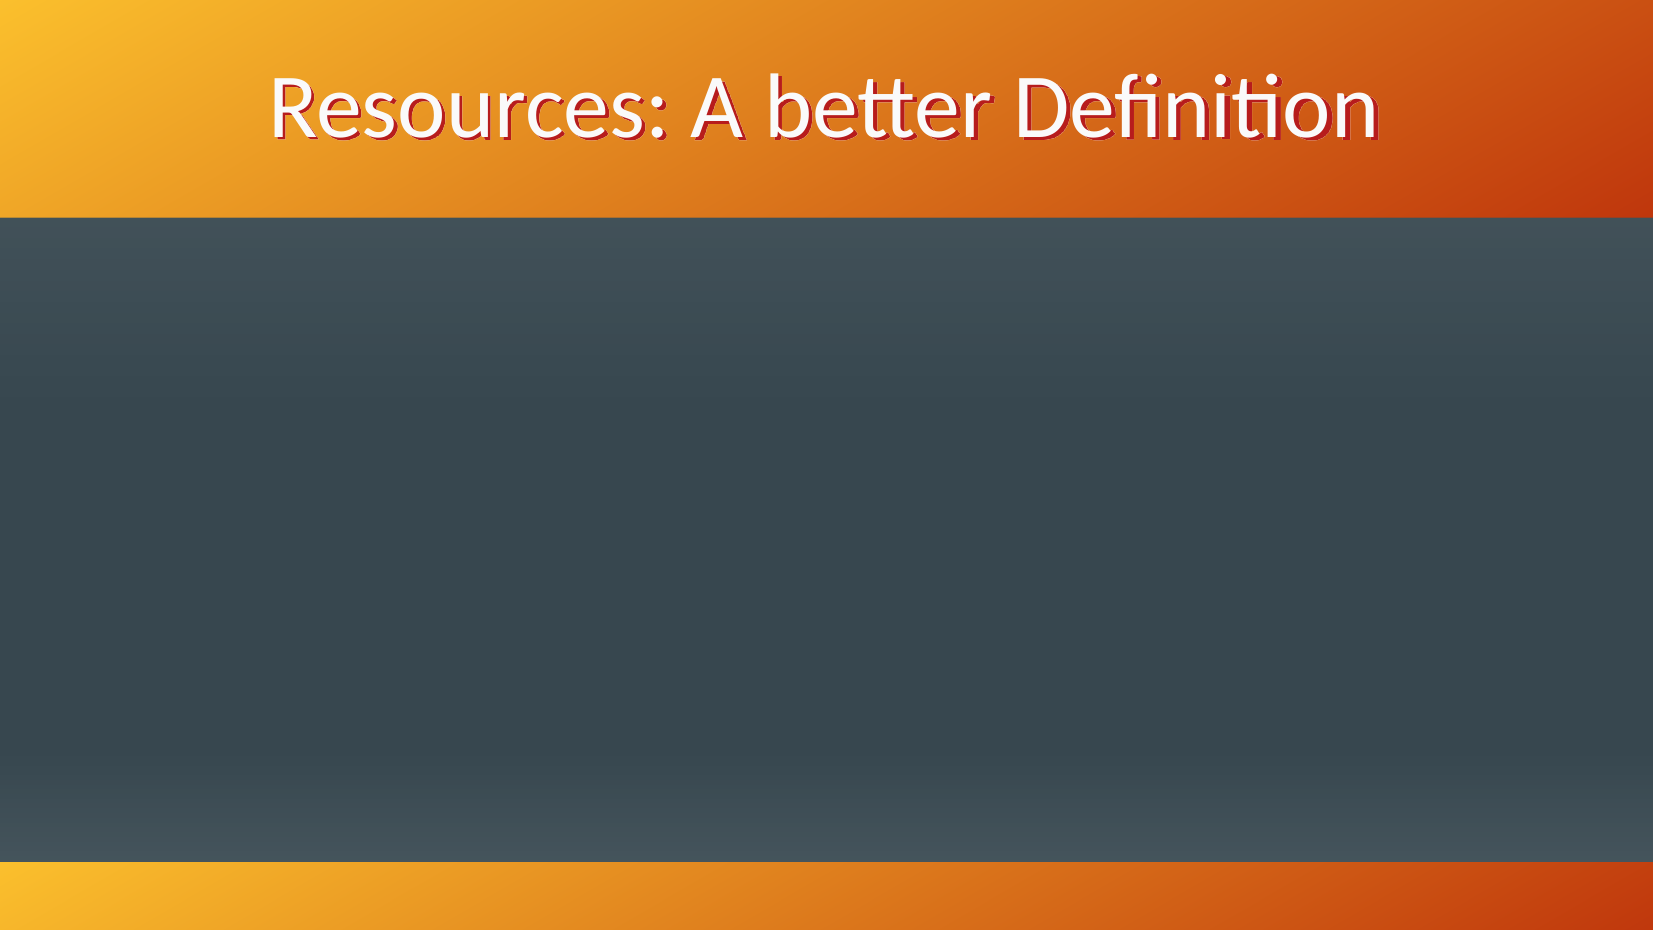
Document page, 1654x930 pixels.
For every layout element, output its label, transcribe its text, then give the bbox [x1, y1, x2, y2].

title Resources: A better Definition [74, 37, 1575, 193]
